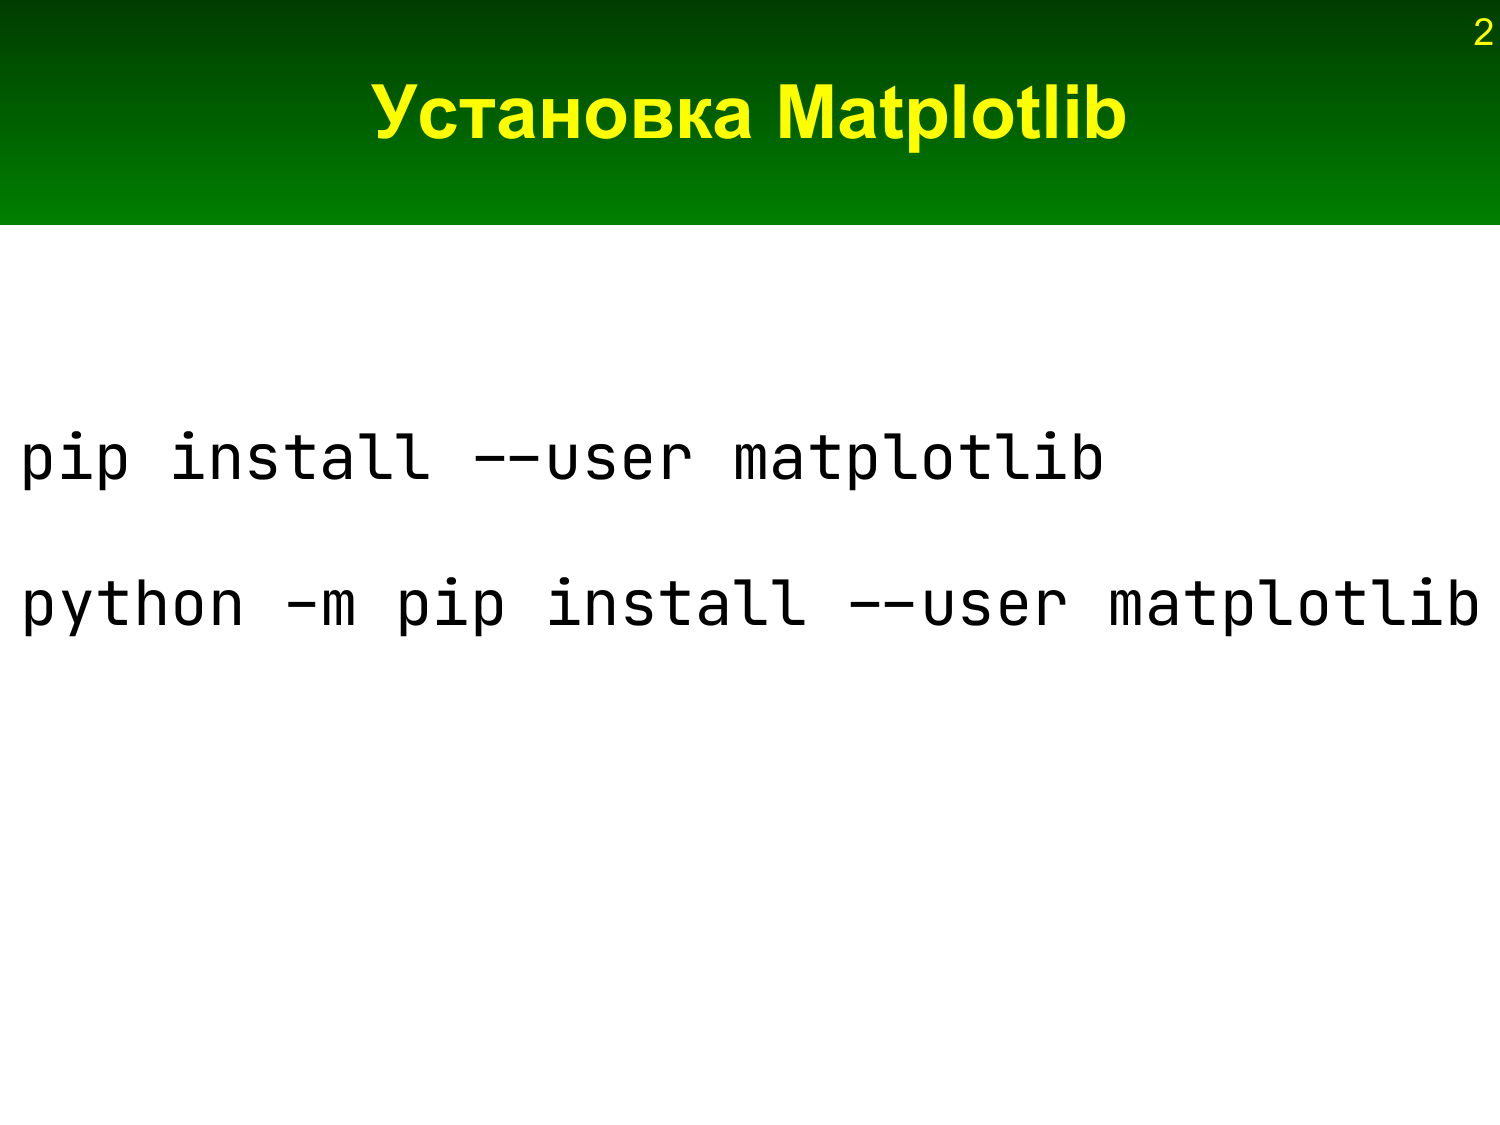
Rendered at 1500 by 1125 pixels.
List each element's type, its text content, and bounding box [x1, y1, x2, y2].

title Установка Matplotlib [112, 10, 1388, 207]
text_box python -m pip install --user matplotlib [20, 555, 1498, 651]
text_box pip install --user matplotlib [19, 409, 1123, 505]
